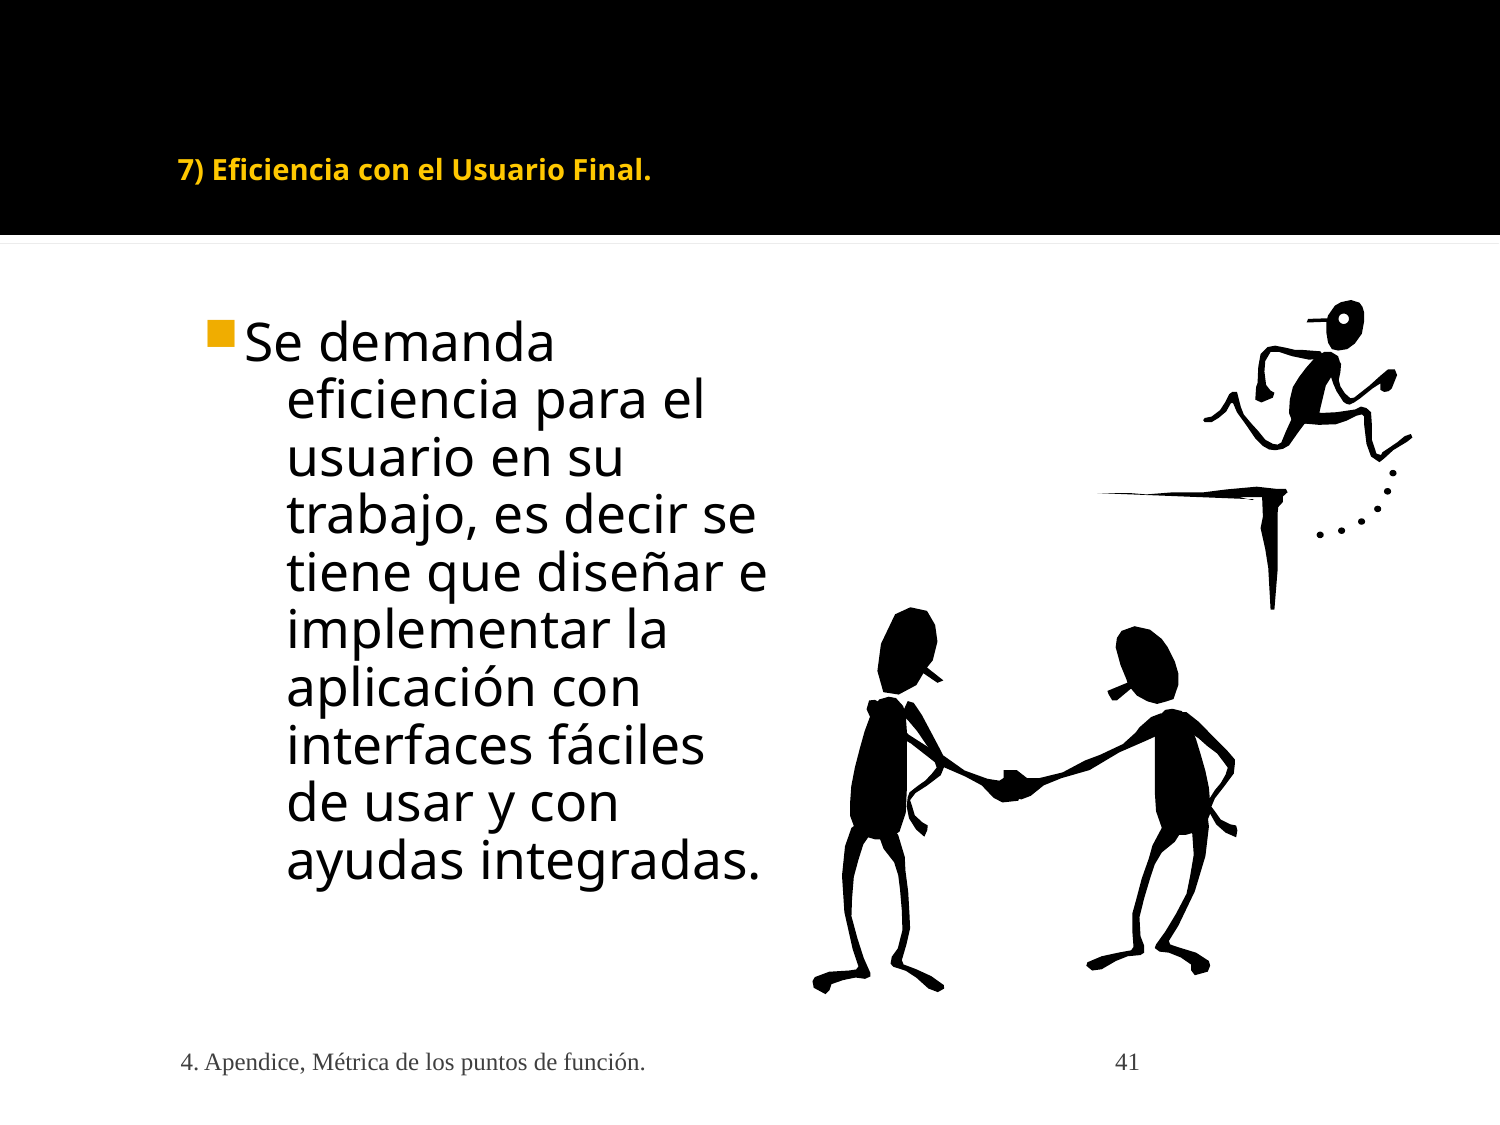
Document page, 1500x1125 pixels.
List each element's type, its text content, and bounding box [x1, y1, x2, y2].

text_box [1337, 312, 1351, 326]
text_box [1100, 1037, 1438, 1075]
text_box 4. Apendice, Métrica de los puntos de función. [162, 1037, 951, 1075]
chart [812, 299, 1415, 997]
title 7) Eficiencia con el Usuario Final. [162, 75, 1438, 263]
list Se demanda eficiencia para el usuario en su trabajo, es decir se tiene que diseñar e implementar la aplicación con interfaces fáciles de usar y con ayudas integradas. [162, 299, 901, 976]
